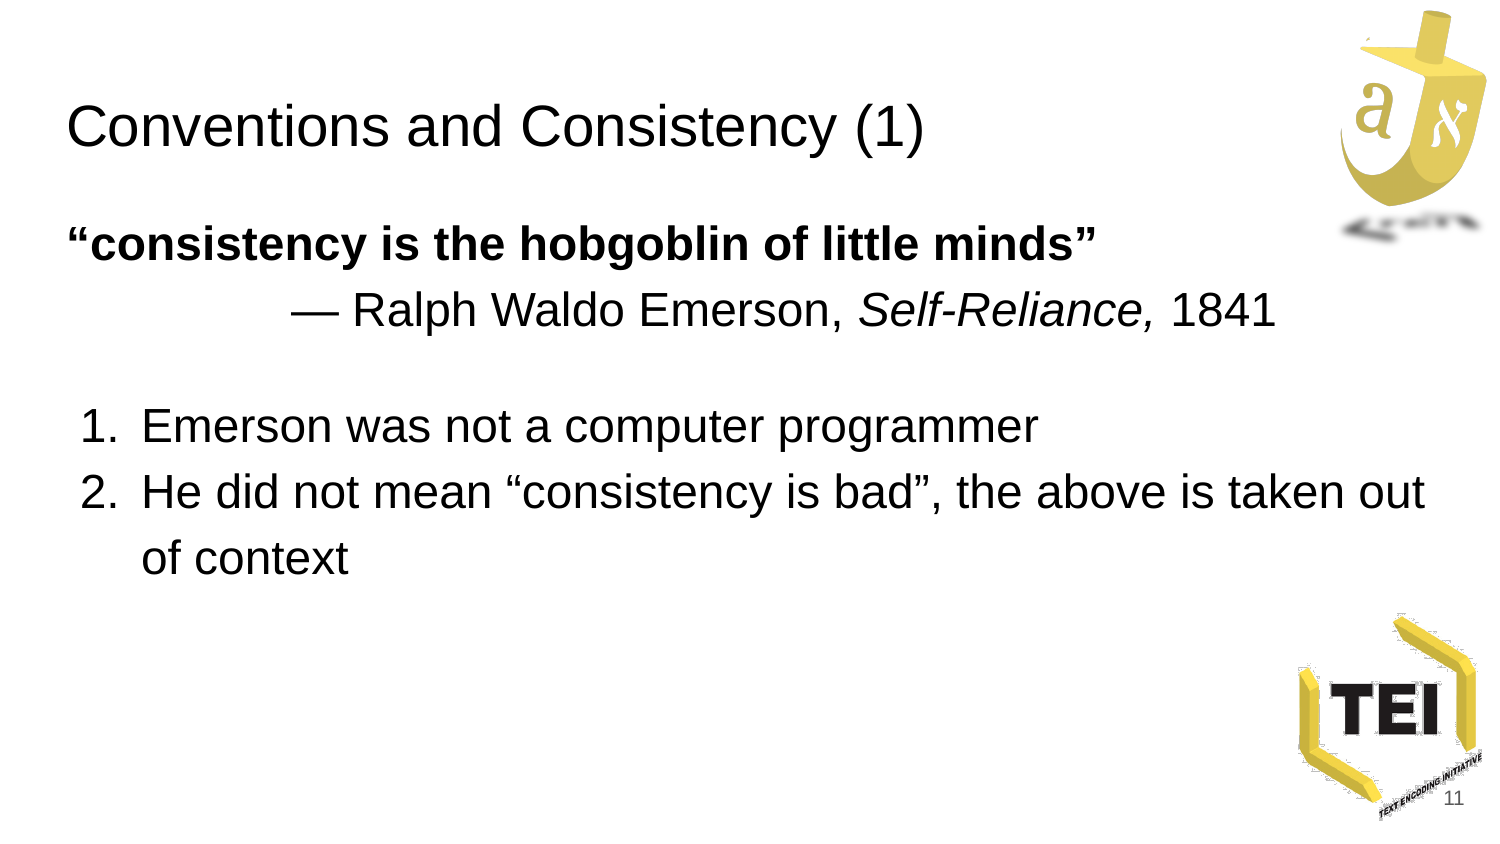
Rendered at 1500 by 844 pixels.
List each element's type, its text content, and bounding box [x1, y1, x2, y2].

picture [1324, 0, 1497, 250]
picture [1275, 604, 1500, 830]
list “consistency is the hobgoblin of little minds” — Ralph Waldo Emerson, Self-Reliance, 1841 Emerson was not a computer programmer He did not mean “consistency is bad”, the above is taken out of context [51, 189, 1449, 750]
slide_number <number> [1389, 764, 1480, 830]
title Conventions and Consistency (1) [51, 72, 1449, 167]
